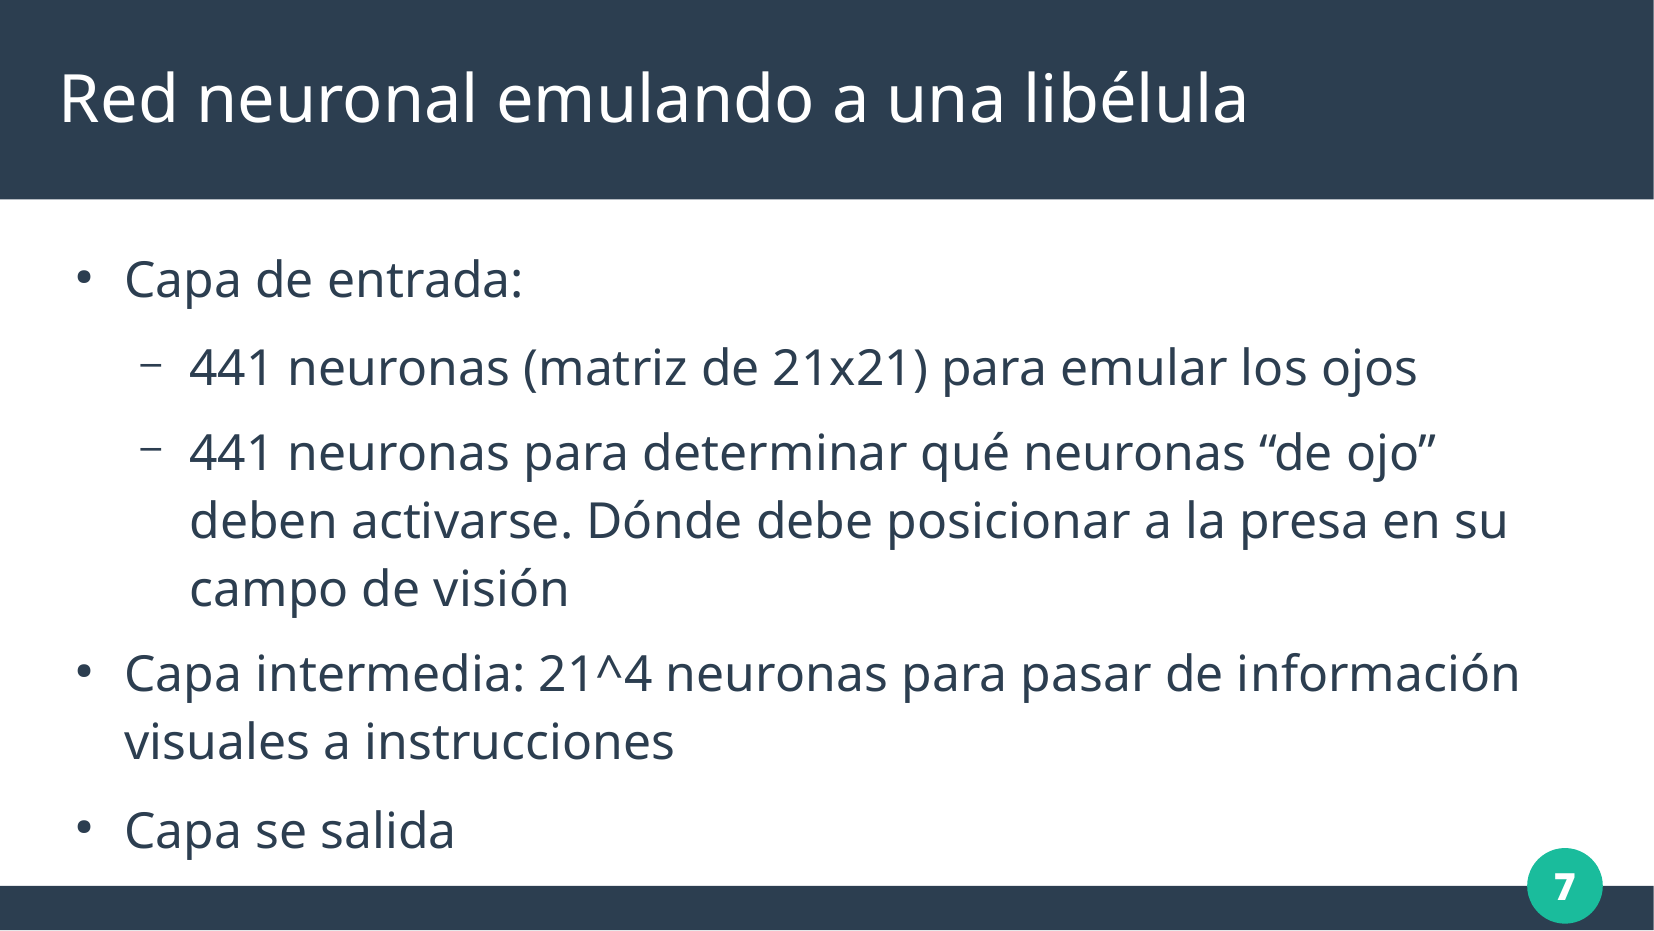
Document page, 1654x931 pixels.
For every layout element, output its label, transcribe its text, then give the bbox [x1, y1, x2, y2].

title Red neuronal emulando a una libélula [59, 37, 1595, 156]
list Capa de entrada: 441 neuronas (matriz de 21x21) para emular los ojos 441 neuronas para determinar qué neuronas “de ojo” deben activarse. Dónde debe posicionar a la presa en su campo de visión Capa intermedia: 21^4 neuronas para pasar de información visuales a instrucciones Capa se salida [59, 243, 1595, 864]
